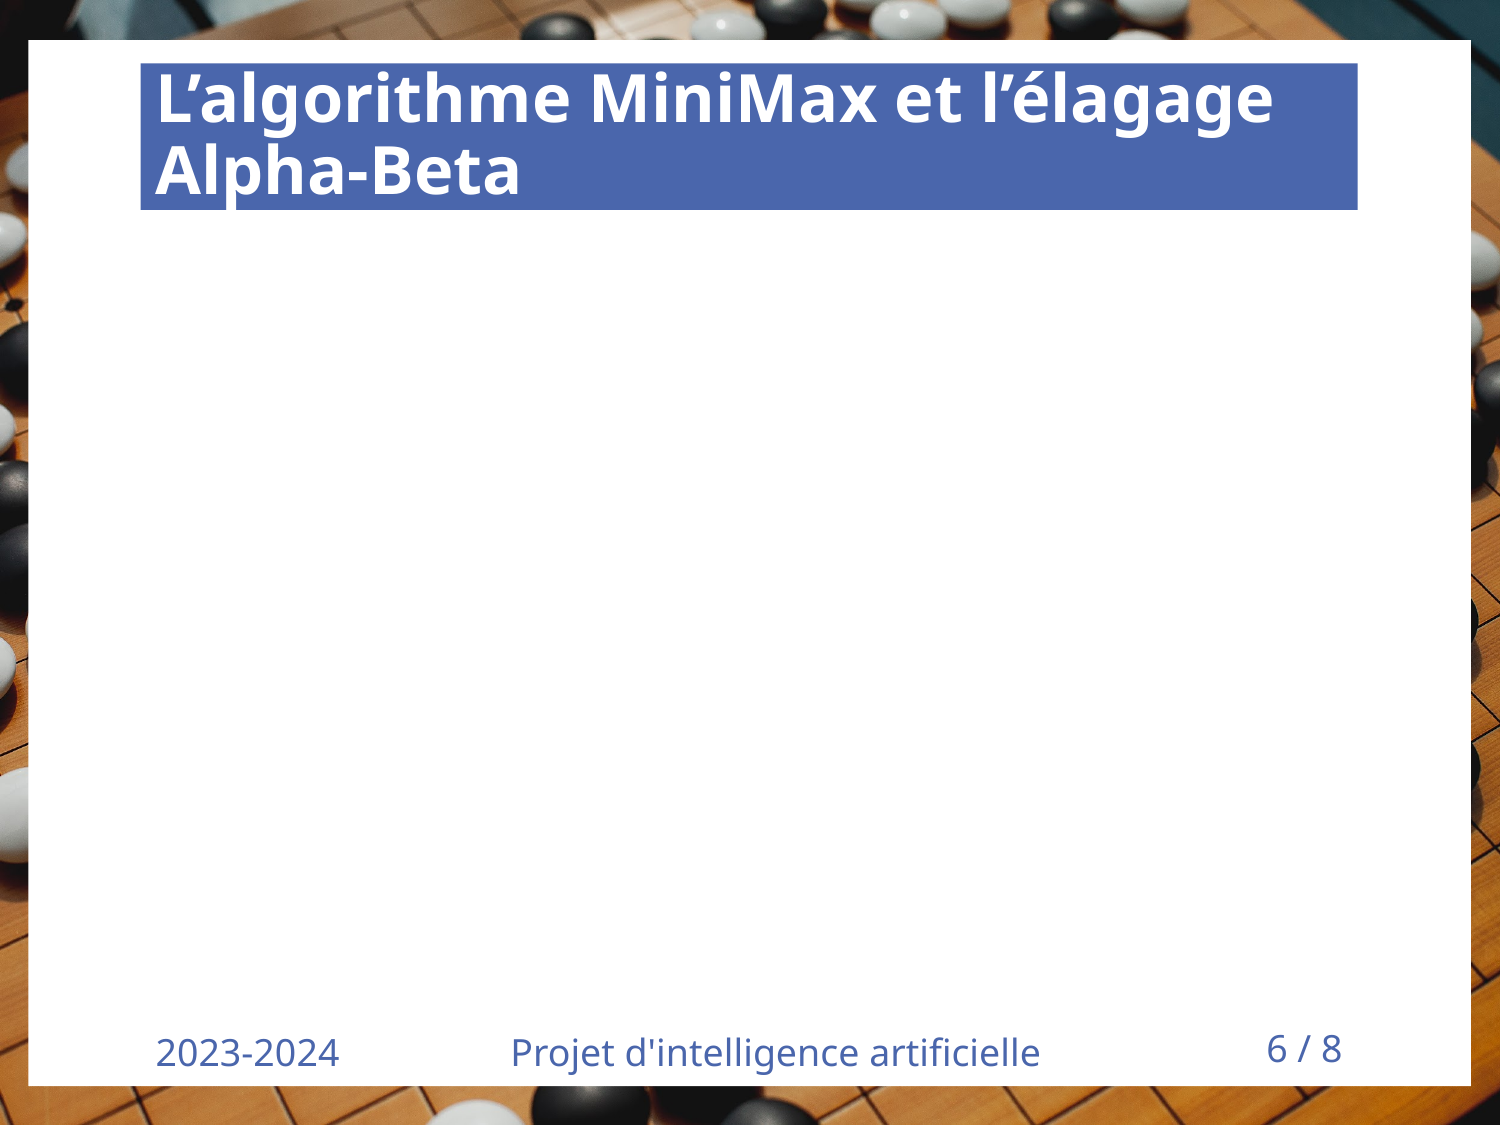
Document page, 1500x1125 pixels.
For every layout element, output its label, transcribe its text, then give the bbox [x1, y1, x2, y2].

text_box 2023-2024 [140, 1021, 428, 1081]
title L’algorithme MiniMax et l’élagage Alpha-Beta [140, 63, 1358, 210]
text_box Projet d'intelligence artificielle [485, 1021, 1067, 1081]
text_box <numéro> / 8 [1147, 1021, 1358, 1081]
picture [0, 0, 1500, 1125]
